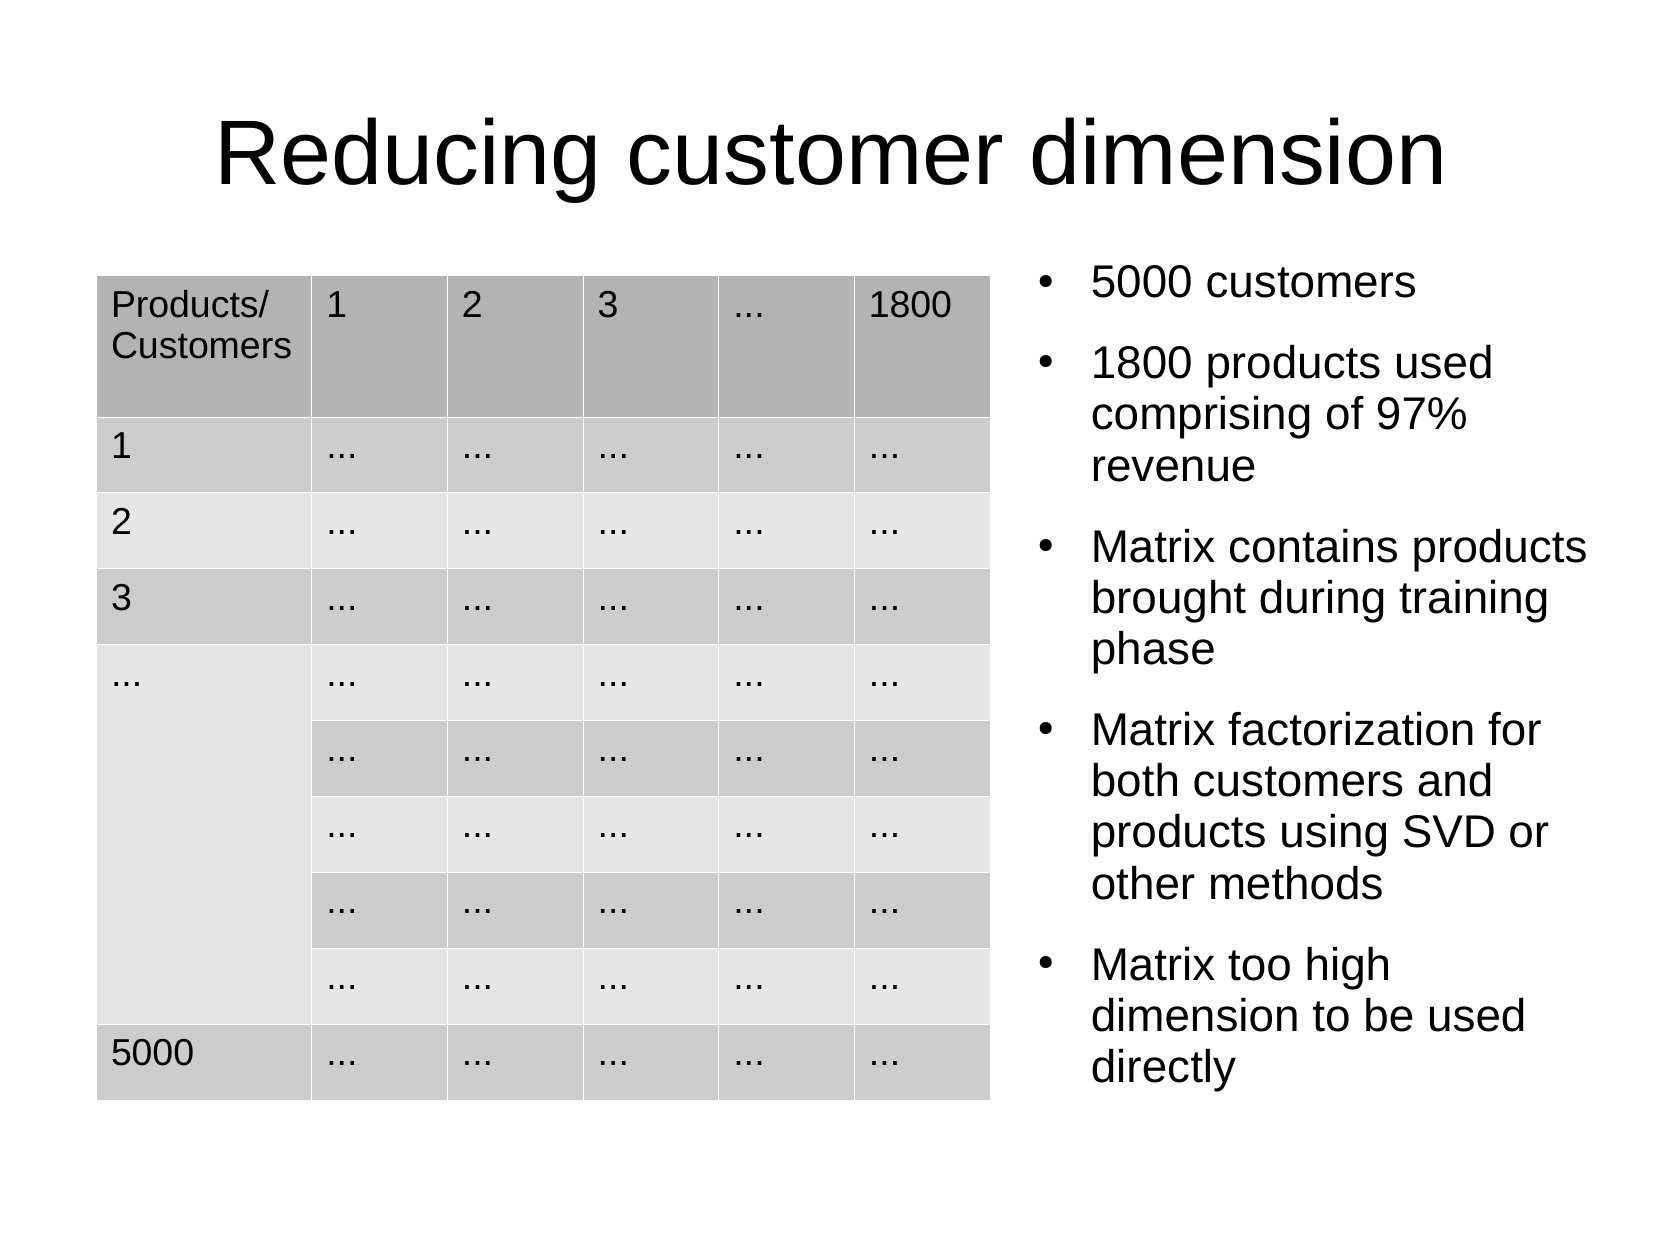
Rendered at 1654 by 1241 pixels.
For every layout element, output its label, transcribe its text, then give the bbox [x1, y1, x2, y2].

table_cell ... [448, 949, 583, 1024]
table_header ... [719, 276, 854, 417]
table_cell ... [312, 873, 447, 948]
table_cell 5000 [97, 1025, 311, 1100]
table_cell ... [448, 569, 583, 644]
table_cell ... [855, 1025, 990, 1100]
table_cell ... [855, 418, 990, 492]
table_cell ... [448, 797, 583, 872]
table_cell ... [584, 949, 718, 1024]
table_cell ... [312, 645, 447, 720]
table_cell ... [719, 721, 854, 796]
table_cell ... [448, 493, 583, 568]
table_cell ... [448, 418, 583, 492]
table_cell ... [448, 645, 583, 720]
table_cell ... [719, 1025, 854, 1100]
table_header 1 [312, 276, 447, 417]
table_cell ... [312, 493, 447, 568]
table_cell ... [584, 1025, 718, 1100]
table_cell ... [855, 569, 990, 644]
table_cell 2 [97, 493, 311, 568]
table_cell ... [584, 797, 718, 872]
table_cell ... [719, 493, 854, 568]
table_cell ... [855, 797, 990, 872]
table_cell ... [312, 721, 447, 796]
table_cell ... [584, 873, 718, 948]
table_cell ... [448, 1025, 583, 1100]
list 5000 customers 1800 products used comprising of 97% revenue Matrix contains products brought during training phase Matrix factorization for both customers and products using SVD or other methods Matrix too high dimension to be used directly [1020, 256, 1591, 1111]
table_header 2 [448, 276, 583, 417]
table_cell ... [448, 721, 583, 796]
table_cell ... [855, 949, 990, 1024]
table_cell ... [855, 873, 990, 948]
table_cell ... [719, 569, 854, 644]
table_cell ... [719, 797, 854, 872]
title Reducing customer dimension [82, 49, 1571, 257]
table_cell ... [855, 493, 990, 568]
table_cell ... [448, 873, 583, 948]
table_cell ... [719, 873, 854, 948]
table_cell ... [719, 418, 854, 492]
table_cell ... [312, 569, 447, 644]
table_cell ... [584, 569, 718, 644]
table_cell ... [584, 493, 718, 568]
table_cell ... [584, 721, 718, 796]
table_cell 1 [97, 418, 311, 492]
table_cell ... [312, 418, 447, 492]
table_cell ... [584, 418, 718, 492]
table_header 1800 [855, 276, 990, 417]
table_cell ... [719, 949, 854, 1024]
table_cell ... [97, 645, 311, 1024]
table_header 3 [584, 276, 718, 417]
table_cell ... [312, 1025, 447, 1100]
table_cell ... [855, 645, 990, 720]
table_cell 3 [97, 569, 311, 644]
table_cell ... [584, 645, 718, 720]
table_header Products/ Customers [97, 276, 311, 417]
table_cell ... [312, 797, 447, 872]
table_cell ... [719, 645, 854, 720]
table_cell ... [312, 949, 447, 1024]
table_cell ... [855, 721, 990, 796]
